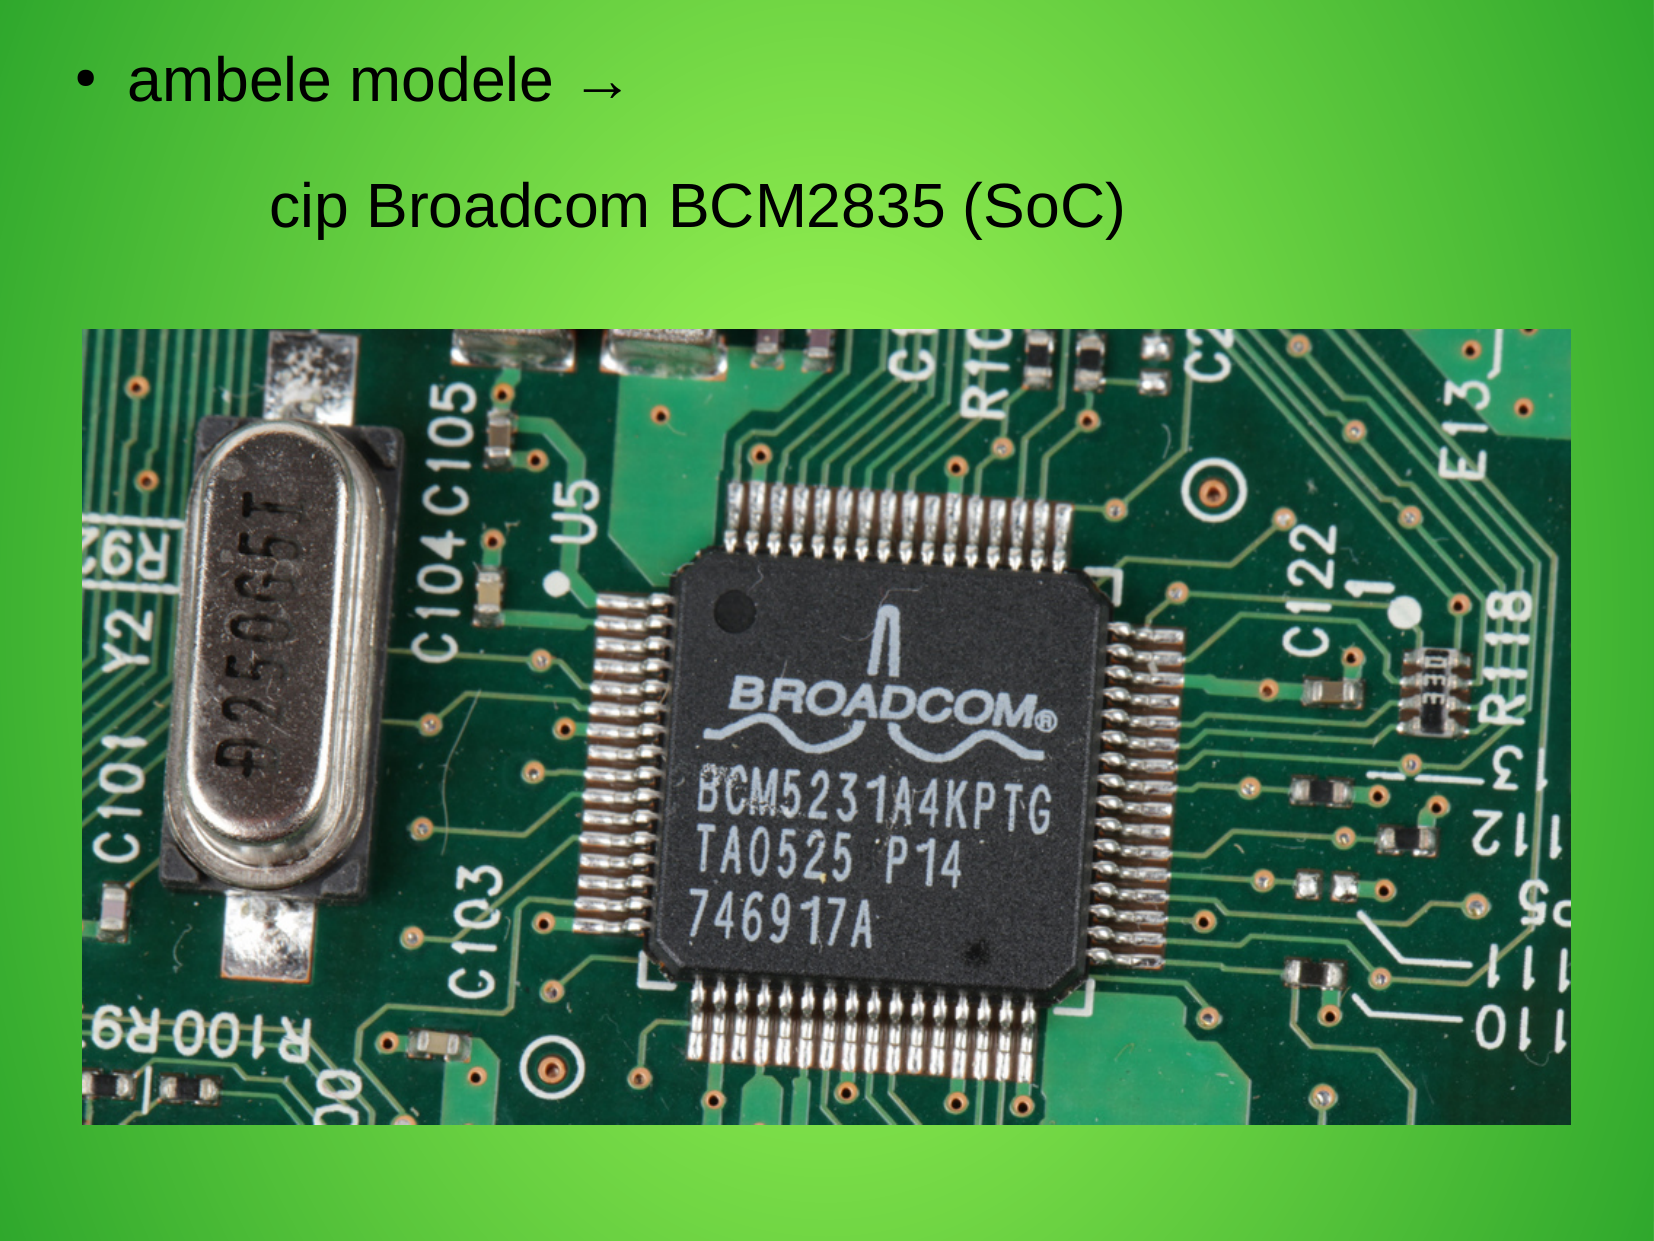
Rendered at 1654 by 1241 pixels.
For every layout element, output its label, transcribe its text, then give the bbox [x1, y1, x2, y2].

list ambele modele → cip Broadcom BCM2835 (SoC) [56, 45, 1546, 1156]
picture [82, 329, 1571, 1126]
